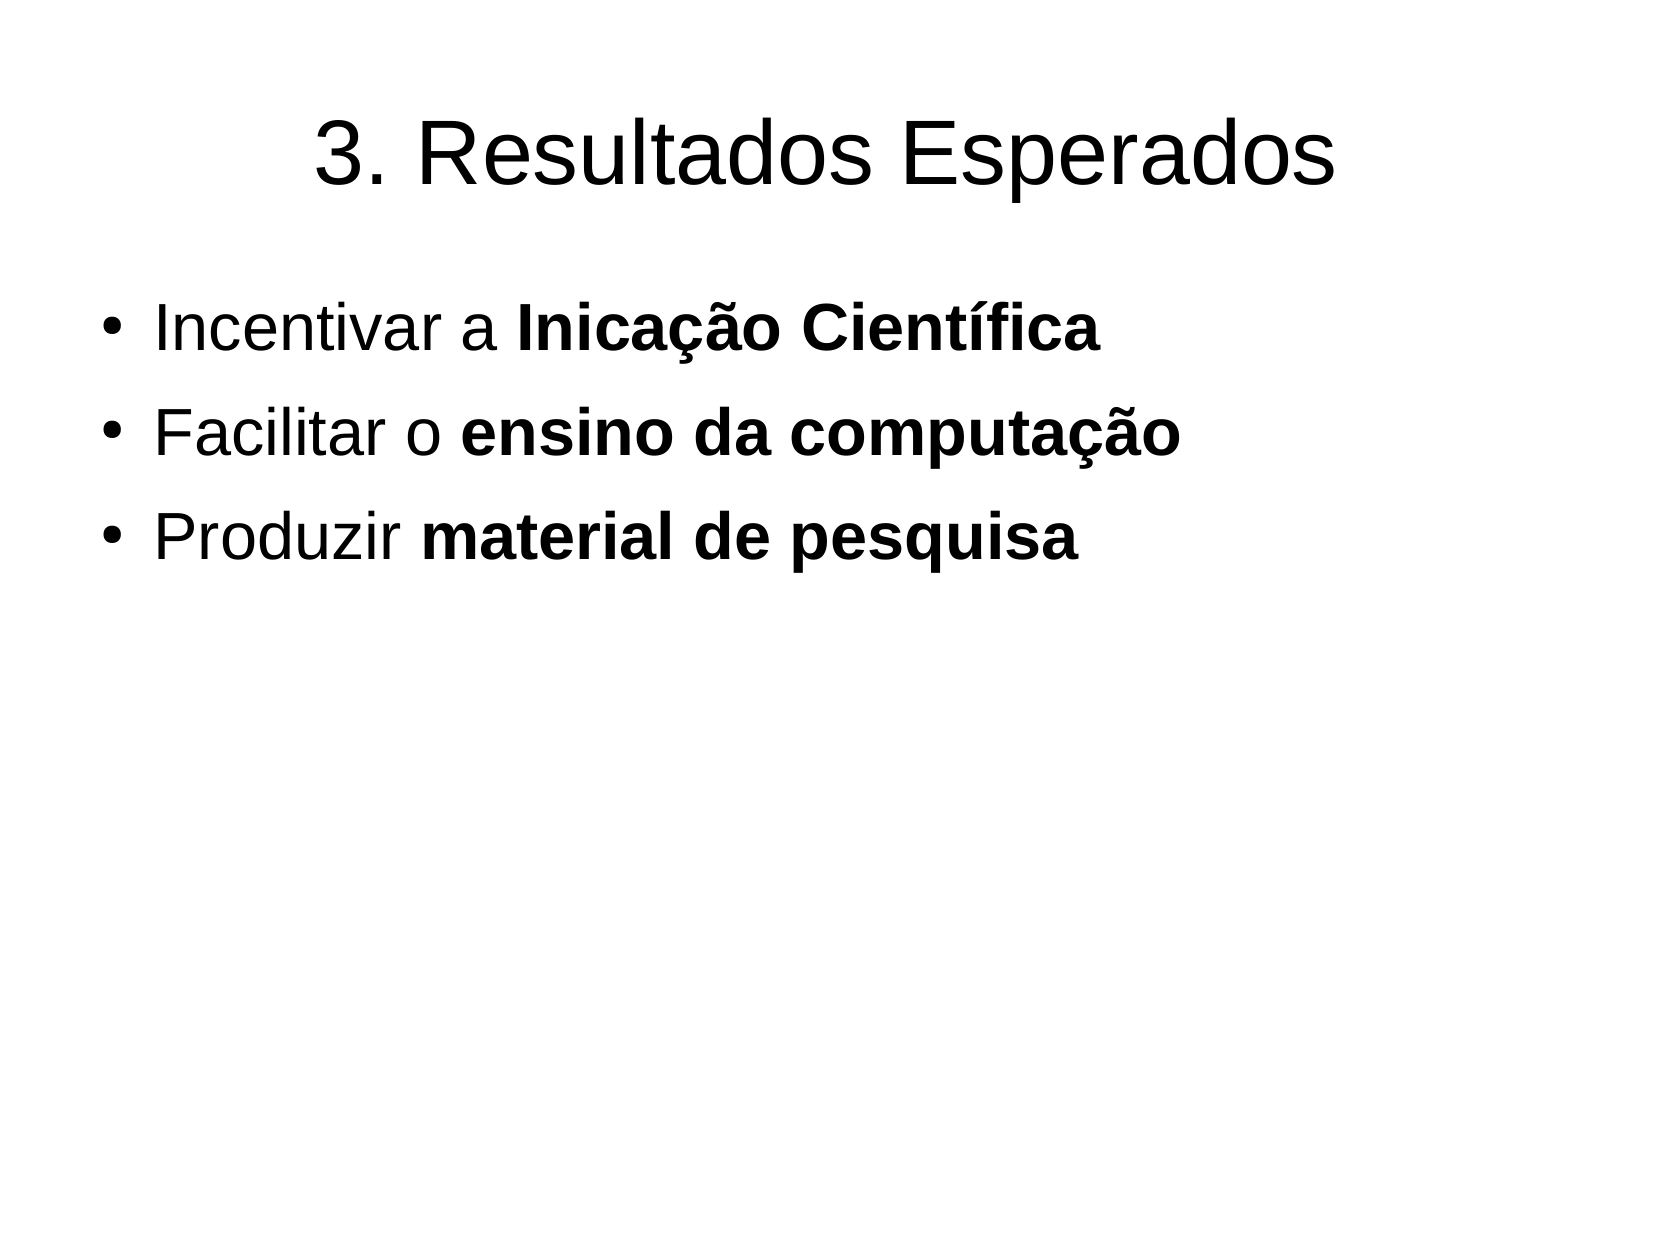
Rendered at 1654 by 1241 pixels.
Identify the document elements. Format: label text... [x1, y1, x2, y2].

title 3. Resultados Esperados [82, 49, 1571, 257]
list Incentivar a Inicação Científica Facilitar o ensino da computação Produzir material de pesquisa [82, 290, 1571, 1010]
